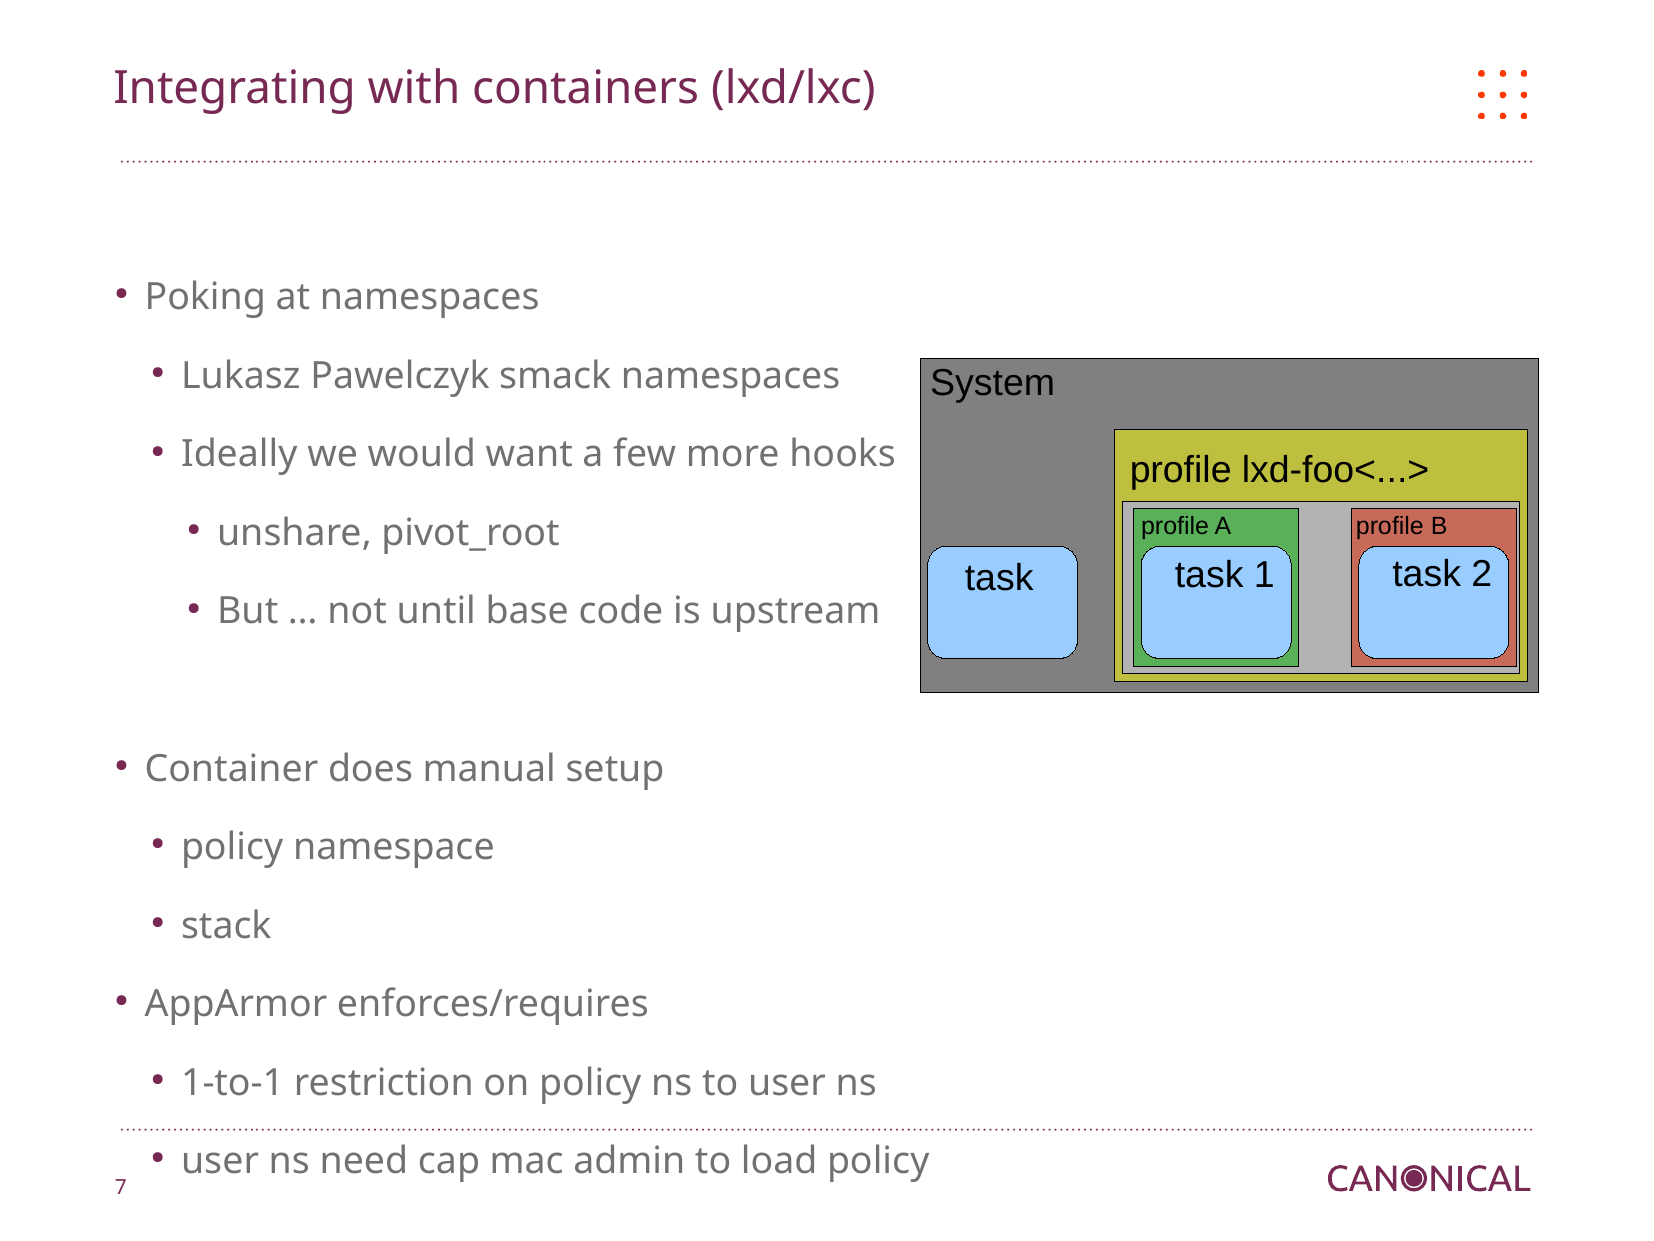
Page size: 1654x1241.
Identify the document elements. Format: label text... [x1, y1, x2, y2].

picture [111, 1127, 1533, 1134]
text_box task 1 [1160, 546, 1290, 603]
text_box task [950, 549, 1049, 607]
list Poking at namespaces Lukasz Pawelczyk smack namespaces Ideally we would want a few more hooks unshare, pivot_root But … not until base code is upstream Container does manual setup policy namespace stack AppArmor enforces/requires 1-to-1 restriction on policy ns to user ns user ns need cap mac admin to load policy [115, 256, 1540, 1040]
text_box profile A [1126, 504, 1247, 548]
text_box [920, 358, 1539, 693]
text_box profile lxd-foo<...> [1115, 441, 1445, 498]
text_box profile B [1341, 504, 1463, 548]
title Integrating with containers (lxd/lxc) [113, 64, 1382, 107]
text_box task 2 [1377, 545, 1508, 603]
picture [111, 159, 1533, 166]
picture [1478, 70, 1527, 119]
text_box System [915, 354, 1071, 412]
